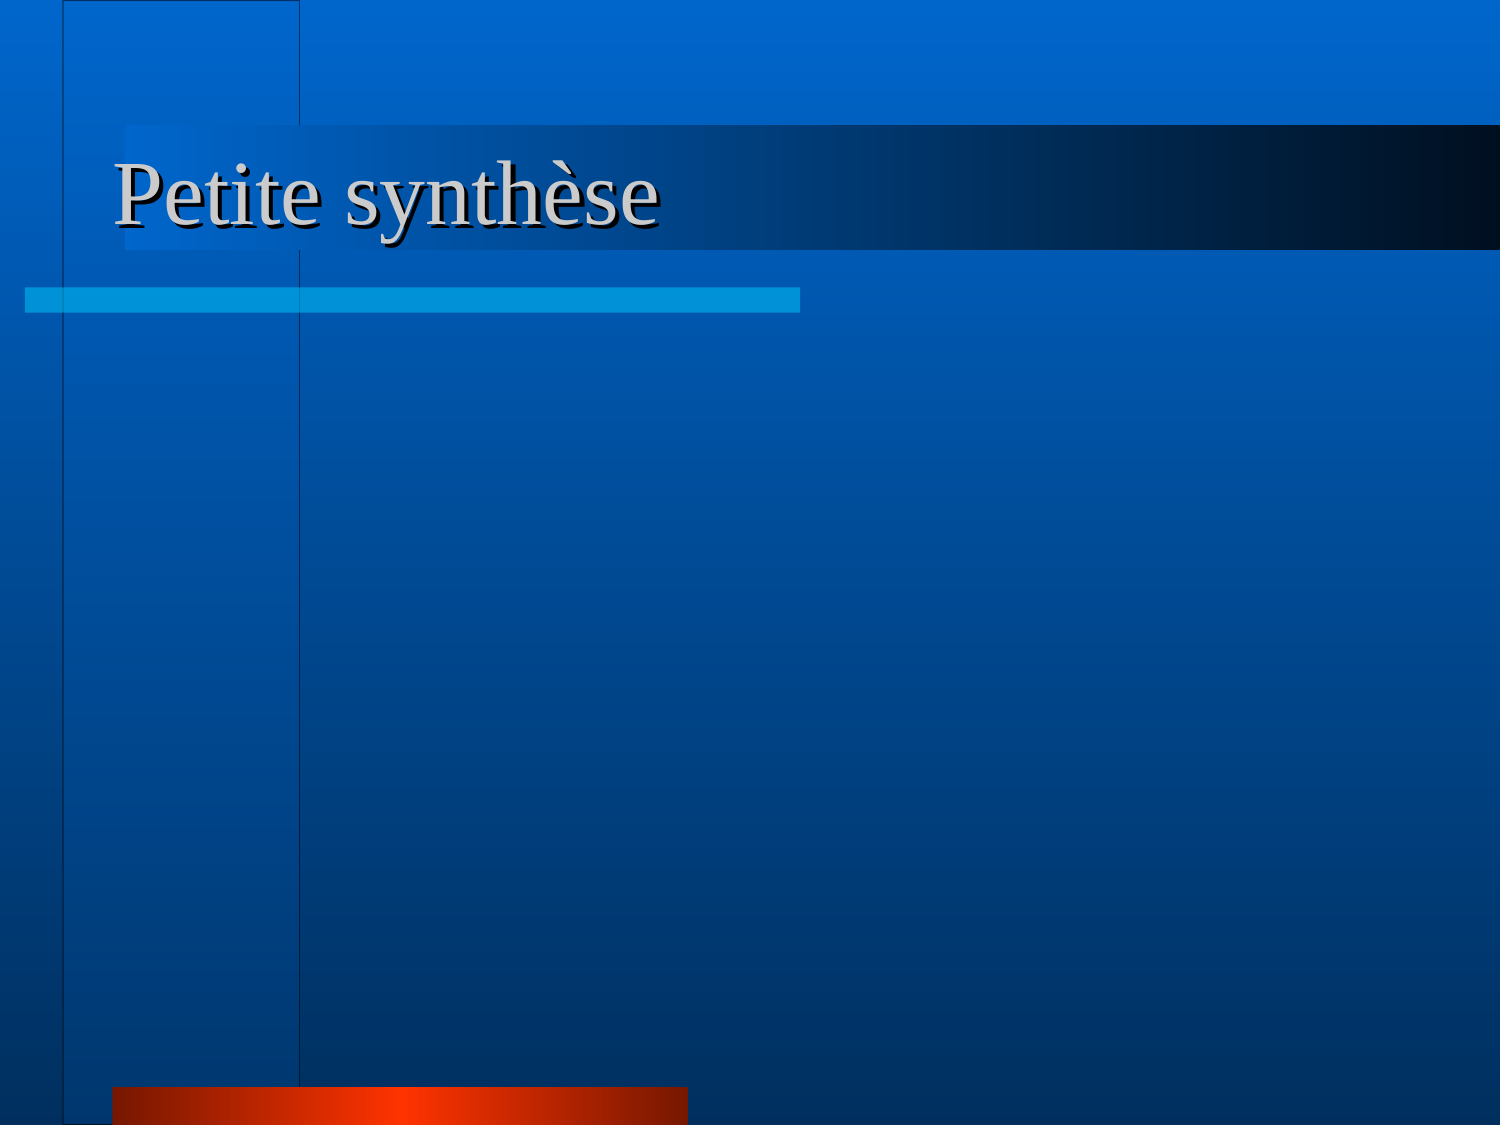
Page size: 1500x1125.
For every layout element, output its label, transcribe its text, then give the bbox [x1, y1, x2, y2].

title Petite synthèse [112, 76, 1388, 312]
